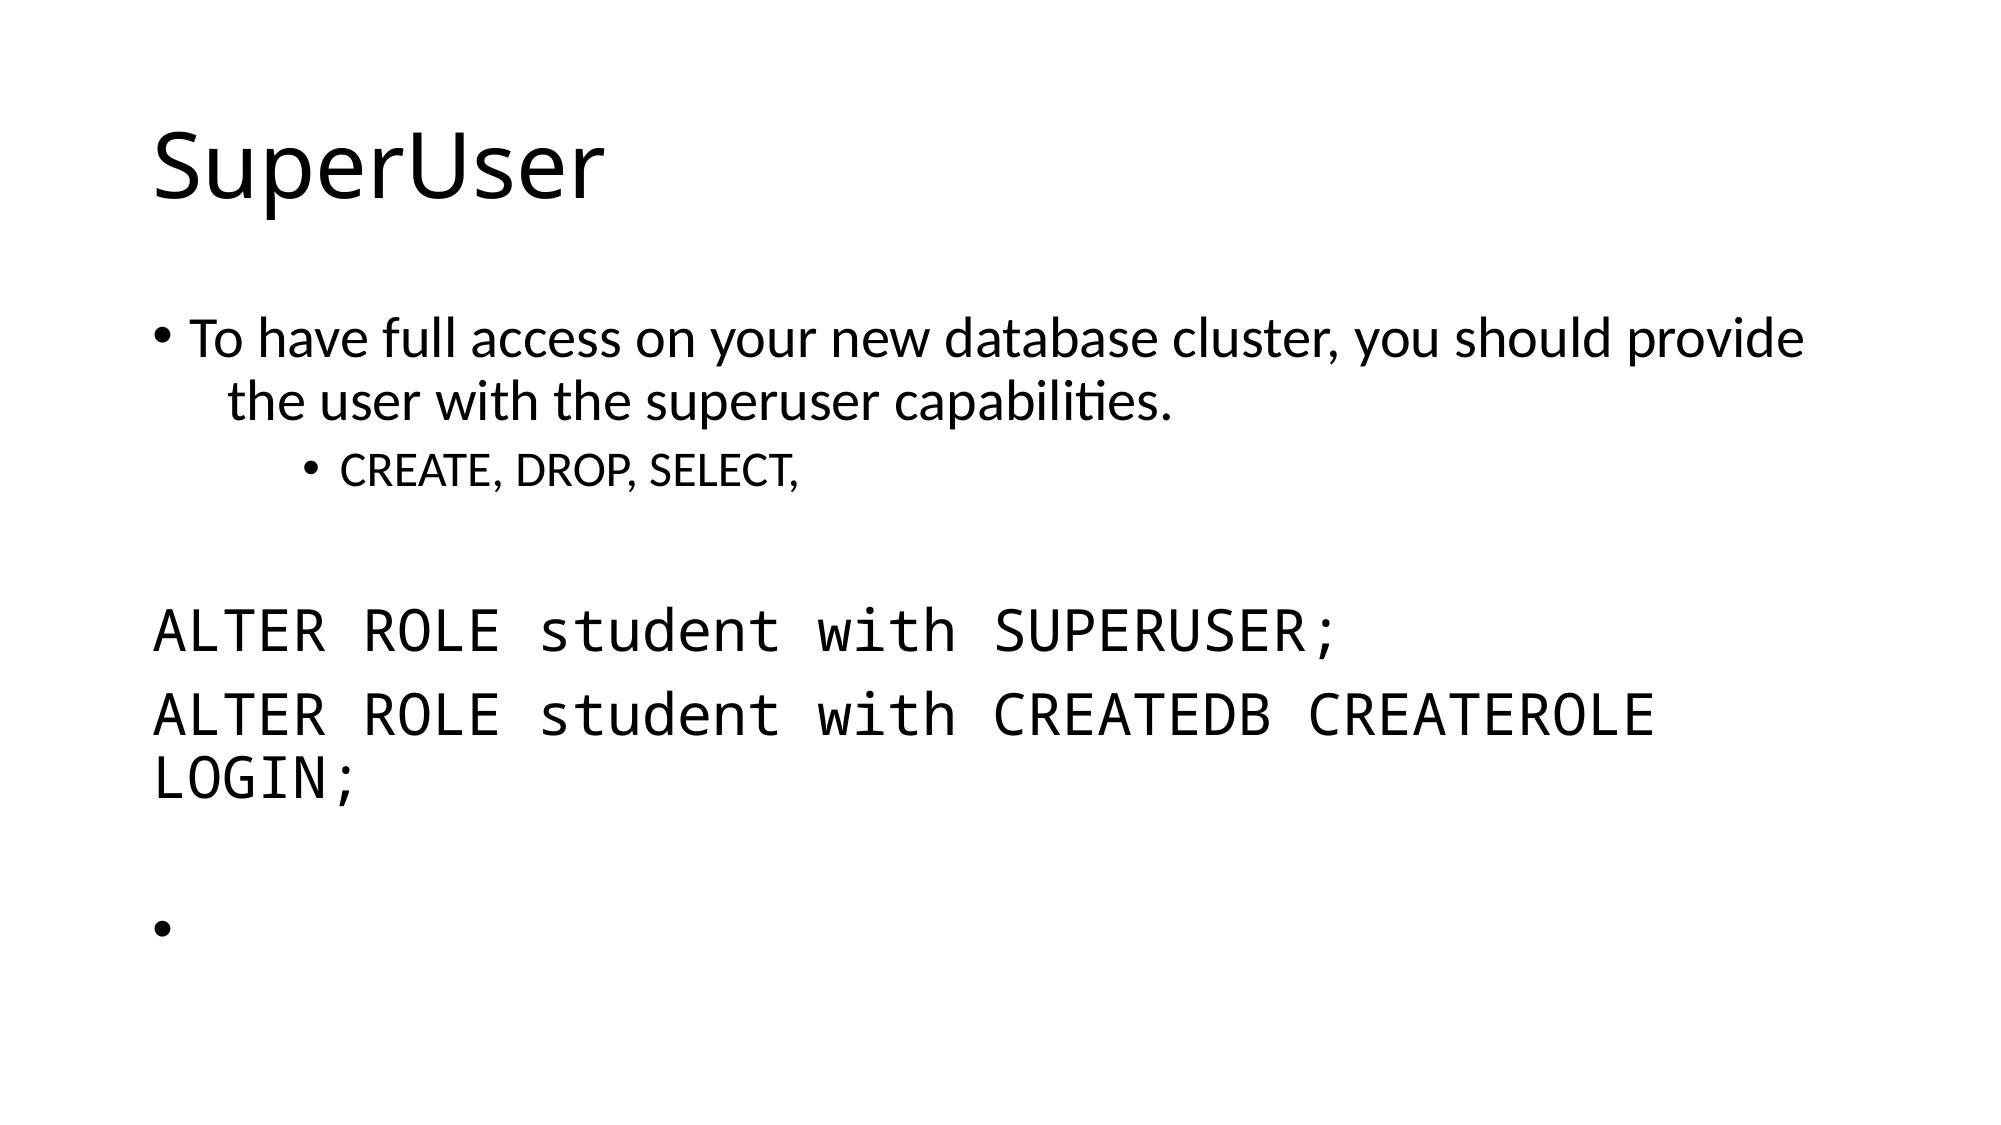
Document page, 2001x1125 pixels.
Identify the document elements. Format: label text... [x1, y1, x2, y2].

list To have full access on your new database cluster, you should provide the user with the superuser capabilities. CREATE, DROP, SELECT, ALTER ROLE student with SUPERUSER; ALTER ROLE student with CREATEDB CREATEROLE LOGIN; [137, 299, 1863, 1014]
title SuperUser [137, 59, 1863, 278]
